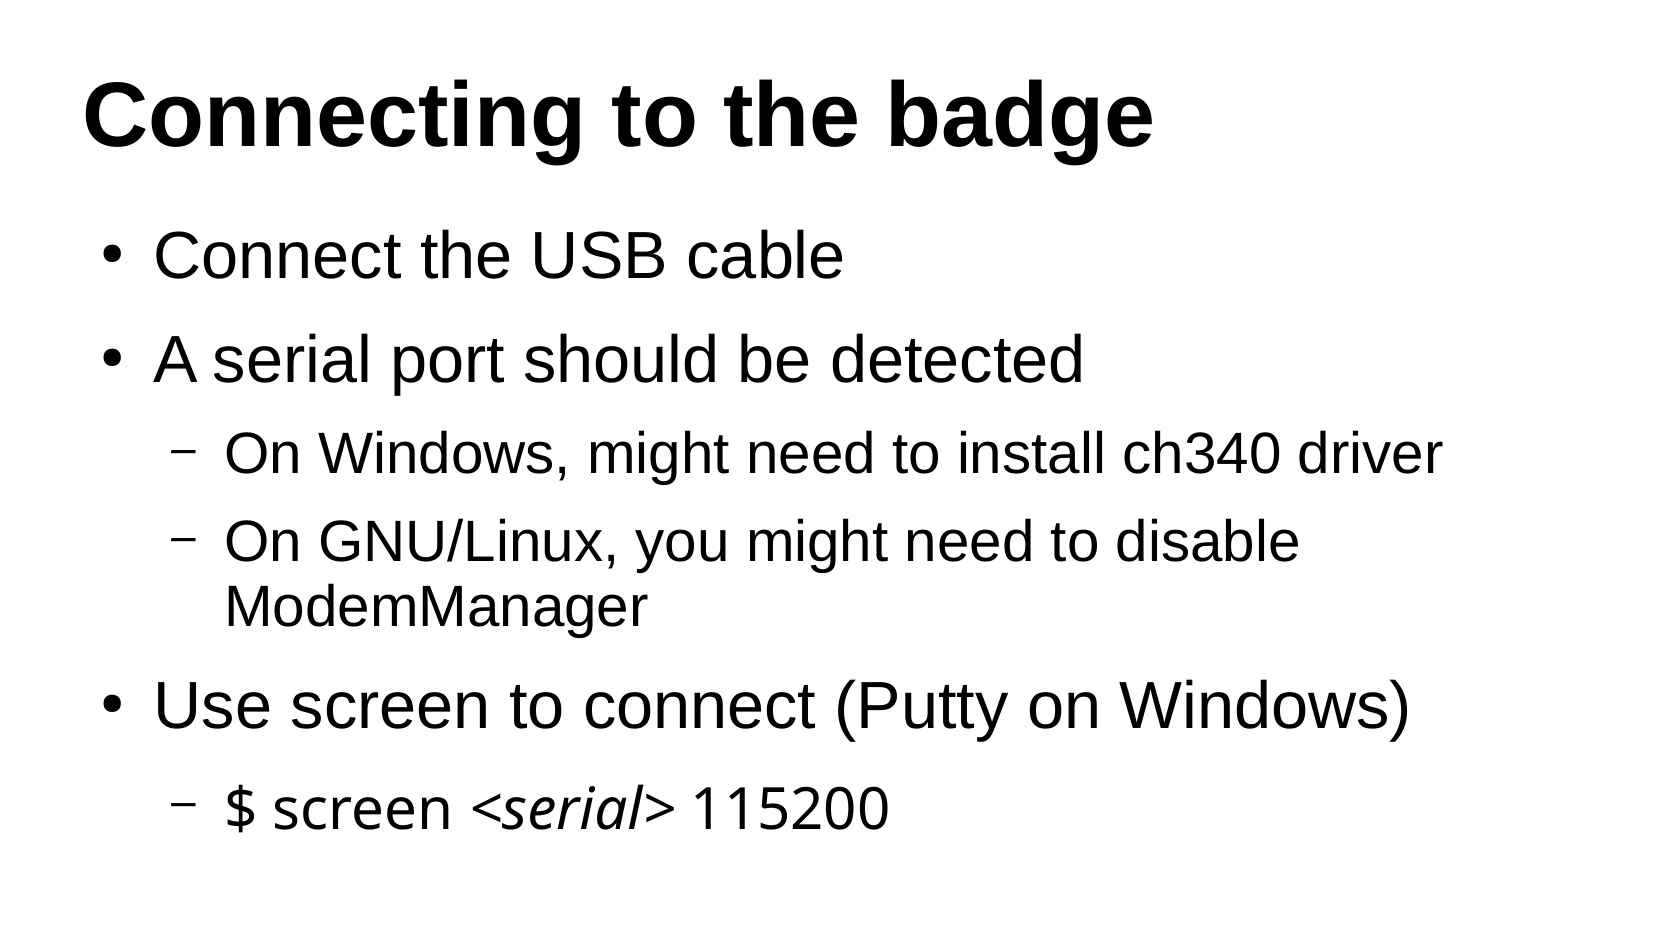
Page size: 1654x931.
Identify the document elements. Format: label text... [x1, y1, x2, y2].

title Connecting to the badge [82, 37, 1571, 193]
list Connect the USB cable A serial port should be detected On Windows, might need to install ch340 driver On GNU/Linux, you might need to disable ModemManager Use screen to connect (Putty on Windows) $ screen <serial> 115200 [82, 217, 1571, 871]
